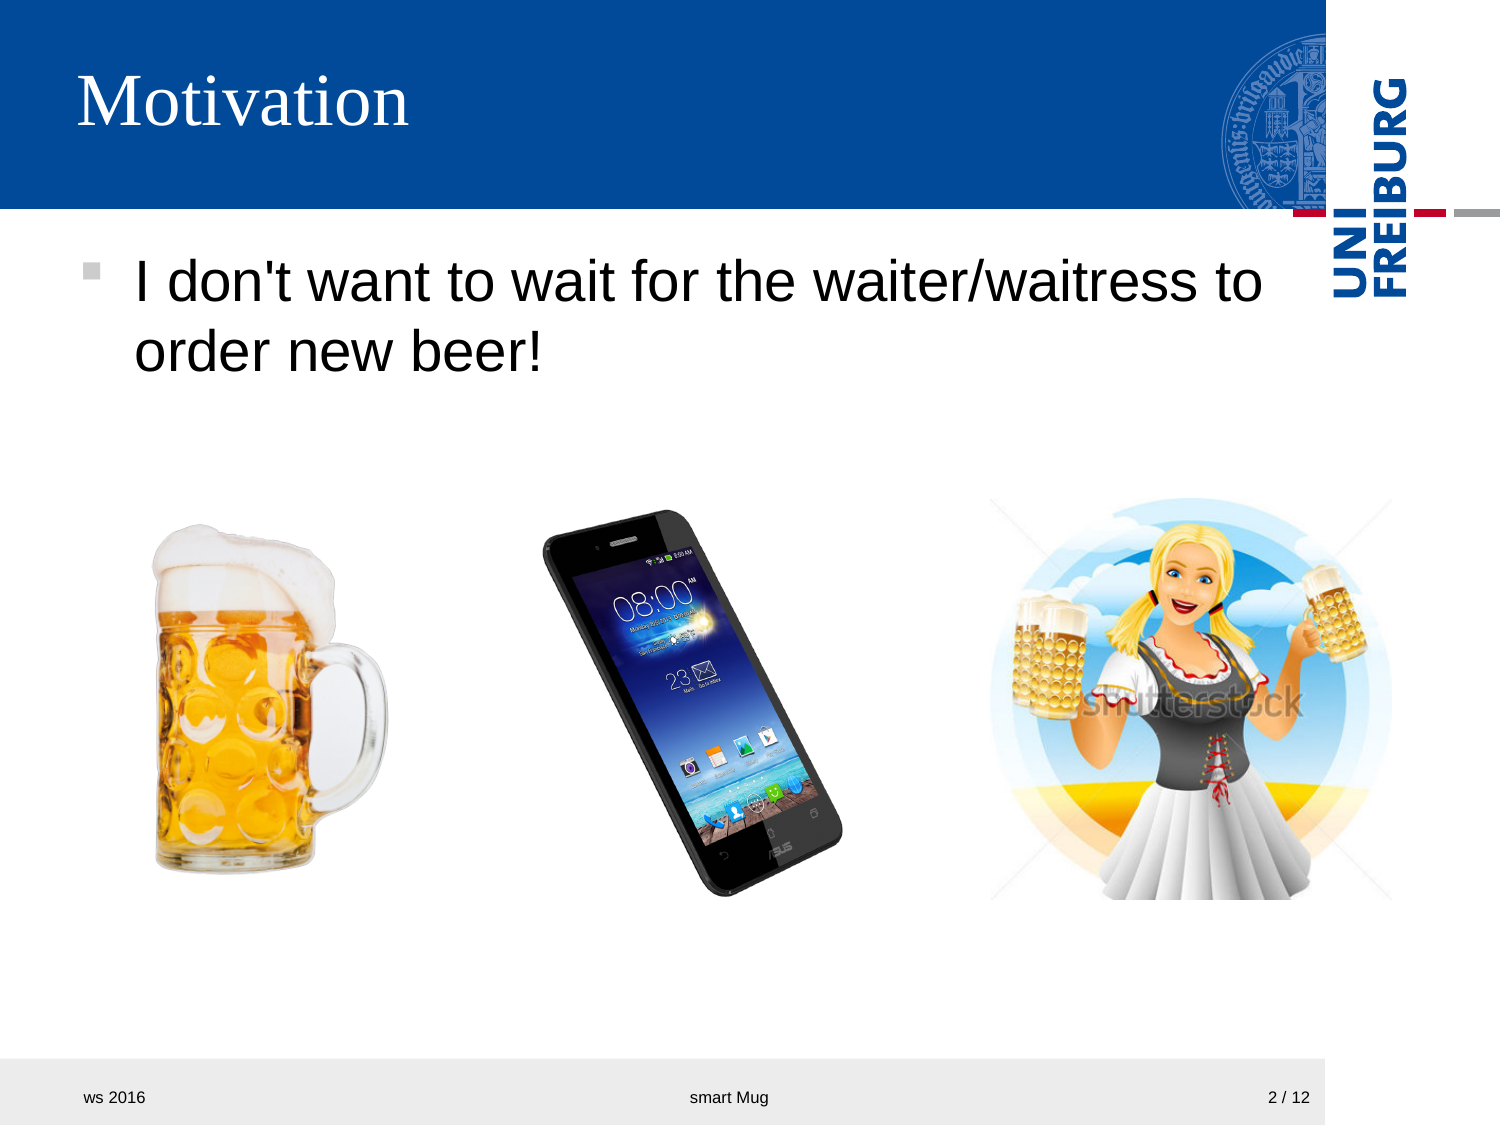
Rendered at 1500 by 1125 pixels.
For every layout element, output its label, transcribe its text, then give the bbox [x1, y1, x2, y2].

picture [480, 496, 899, 916]
list I don't want to wait for the waiter/waitress to order new beer! [78, 243, 1324, 1023]
title Motivation [76, 50, 1235, 169]
picture [78, 509, 454, 886]
picture [990, 498, 1392, 901]
